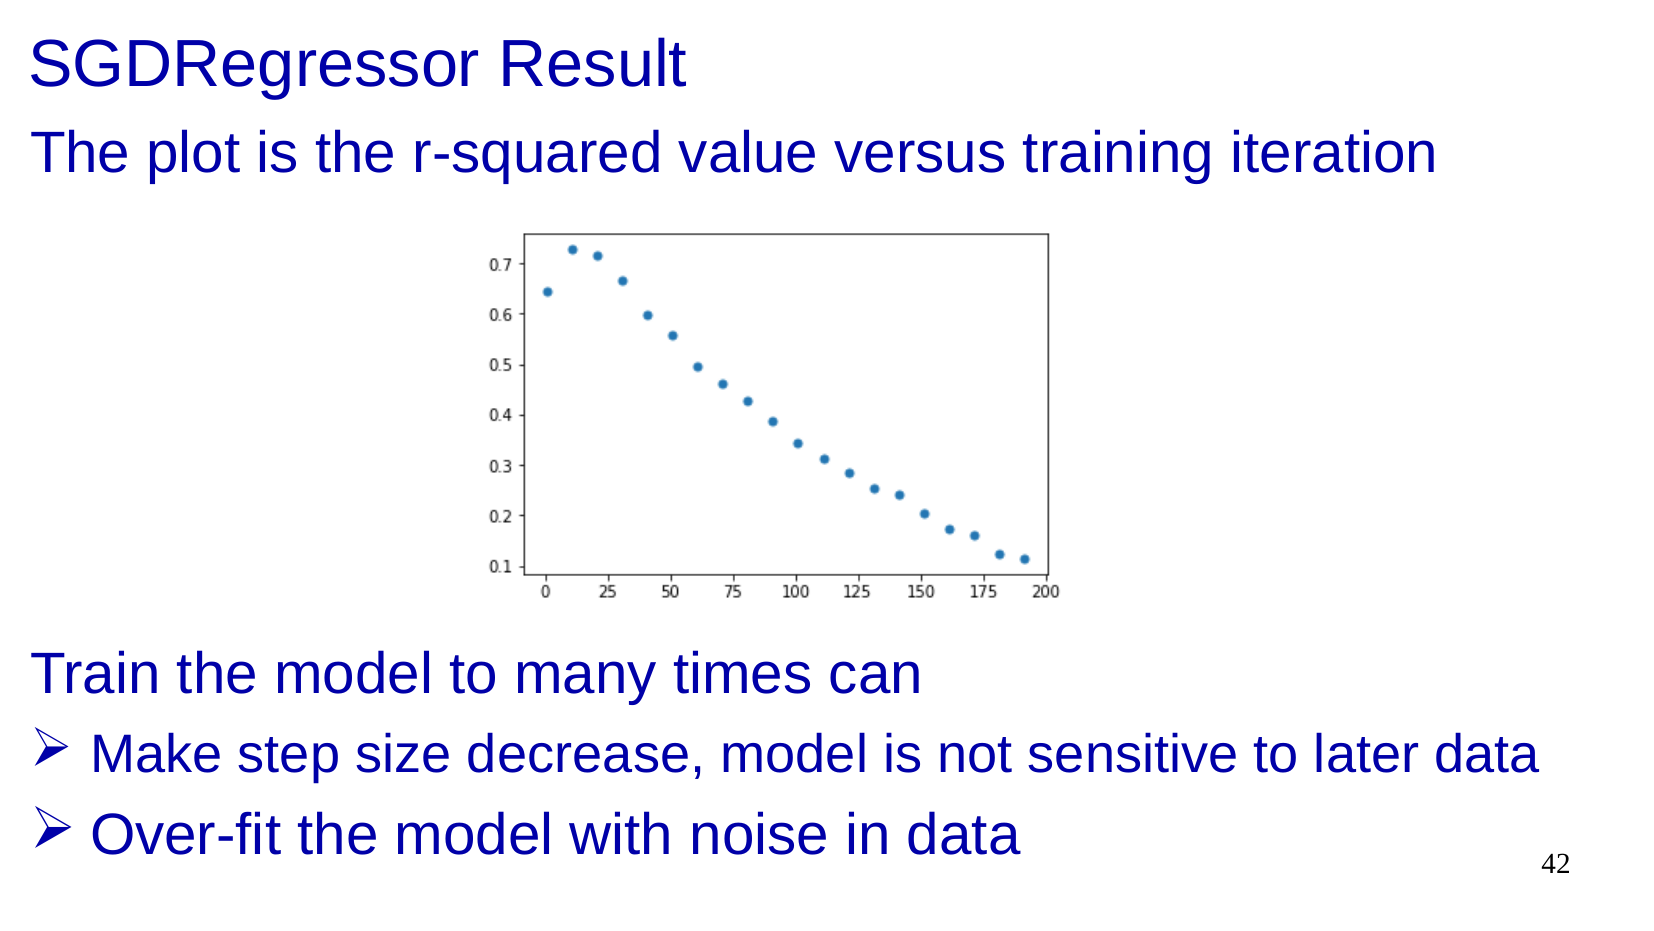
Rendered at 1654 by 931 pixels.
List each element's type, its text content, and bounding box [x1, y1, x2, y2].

list The plot is the r-squared value versus training iteration Train the model to many times can Make step size decrease, model is not sensitive to later data Over-fit the model with noise in data [30, 120, 1645, 916]
title SGDRegressor Result [28, 21, 1626, 106]
picture [480, 218, 1065, 616]
